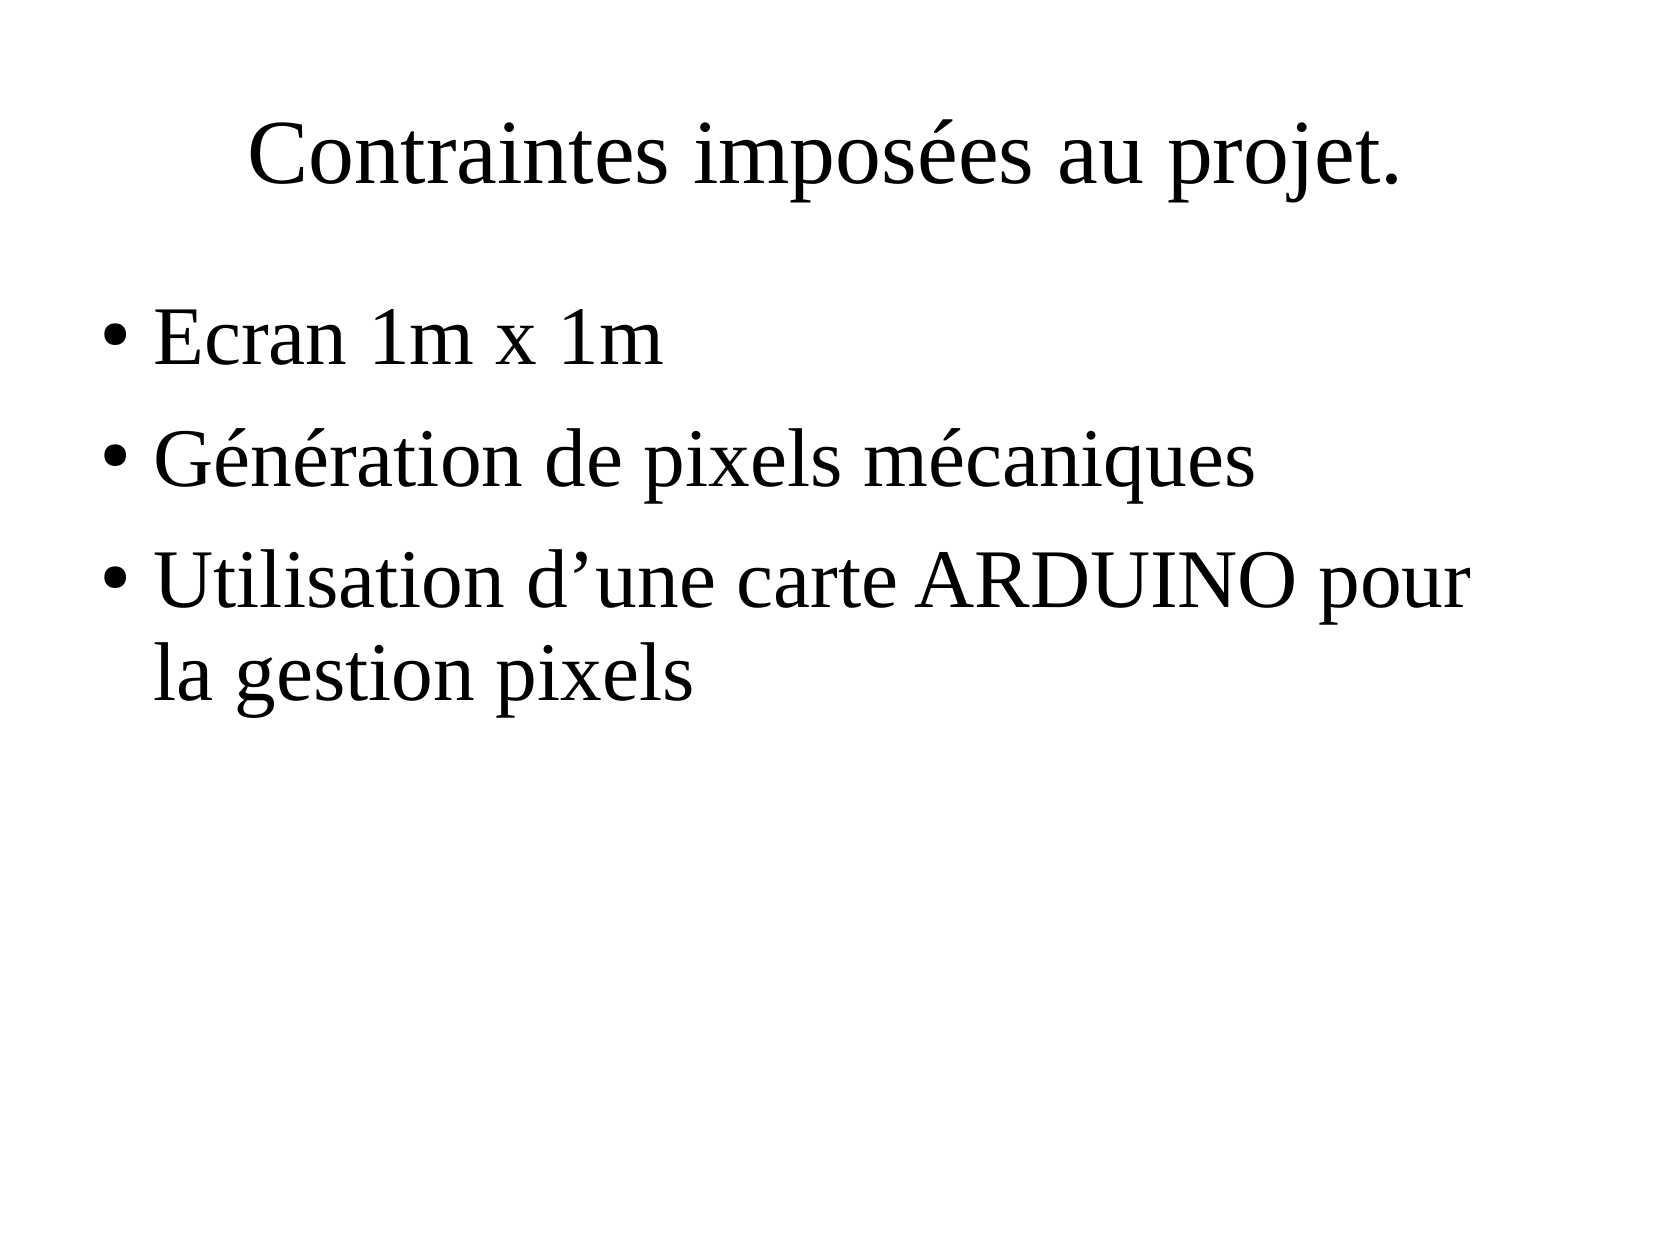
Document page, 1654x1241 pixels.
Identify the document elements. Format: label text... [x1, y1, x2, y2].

title Contraintes imposées au projet. [82, 49, 1571, 257]
list Ecran 1m x 1m Génération de pixels mécaniques Utilisation d’une carte ARDUINO pour la gestion pixels [82, 290, 1538, 815]
